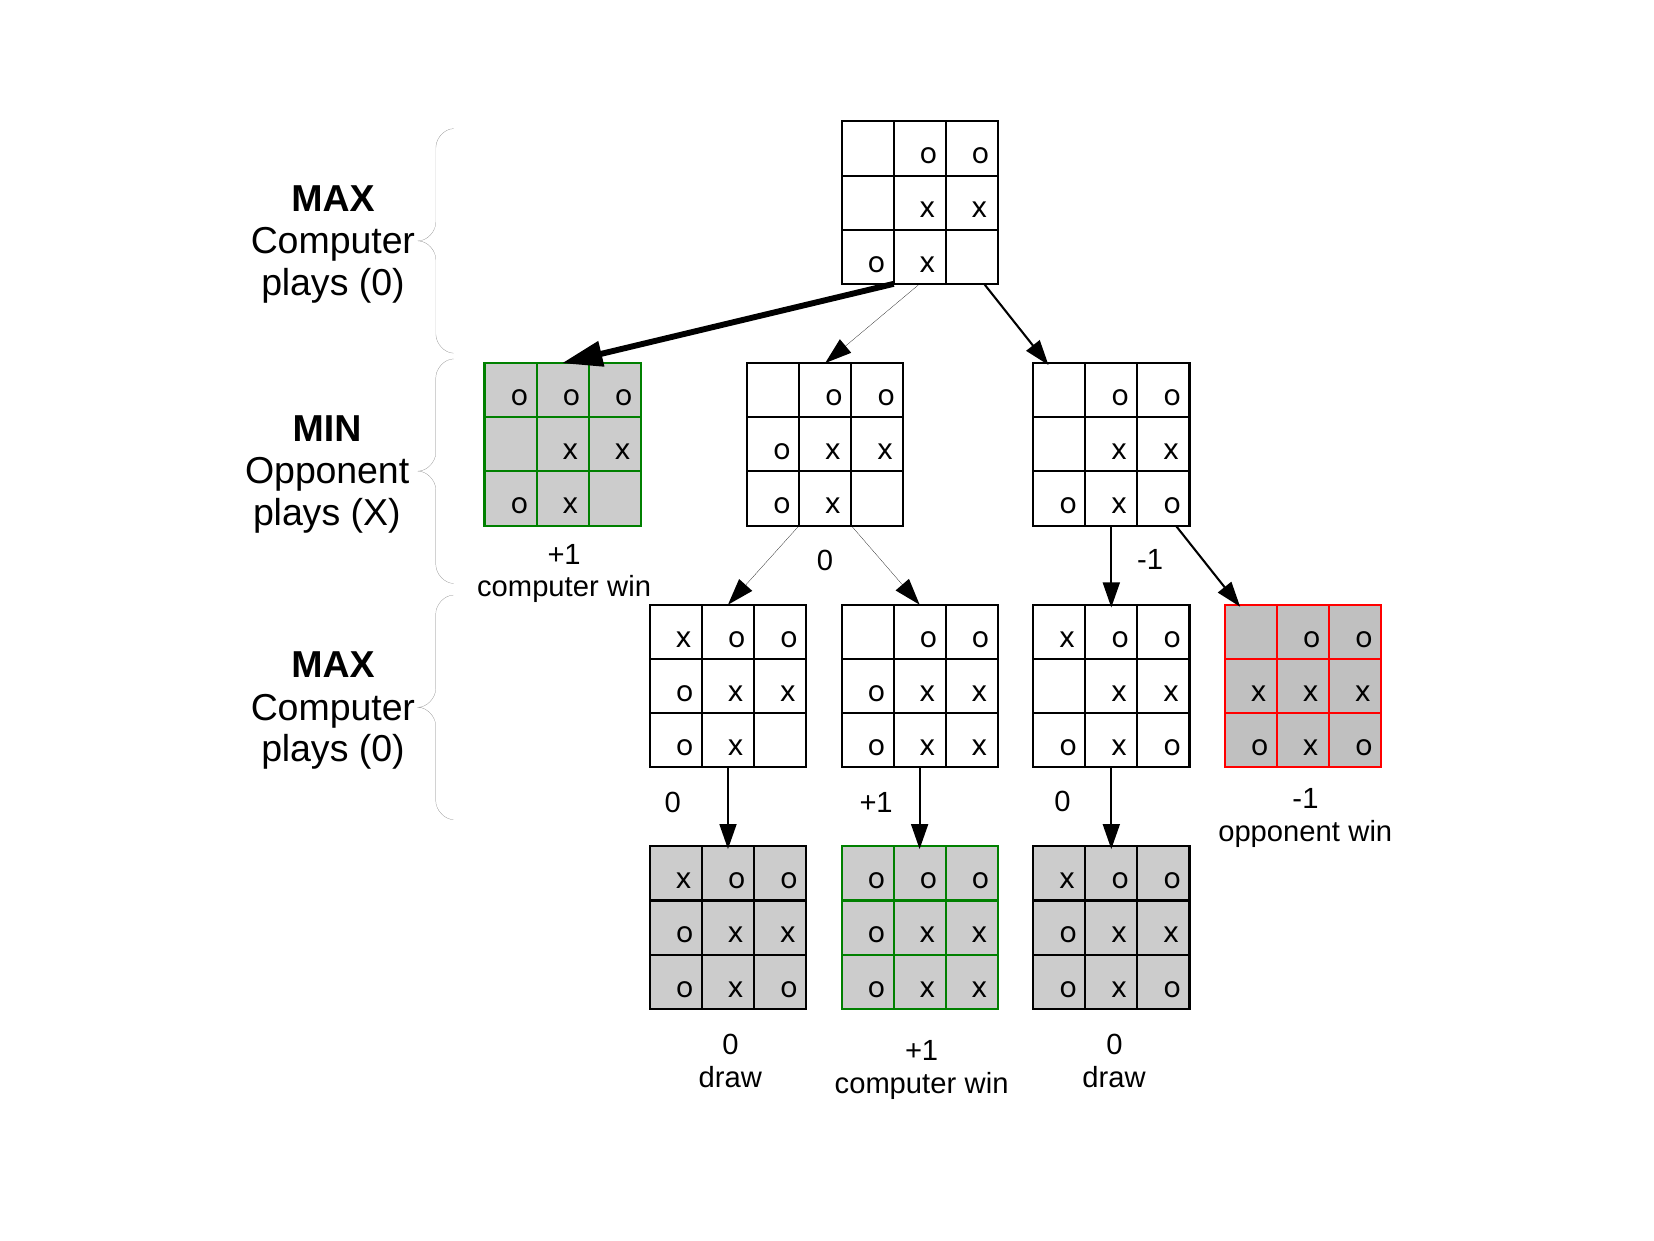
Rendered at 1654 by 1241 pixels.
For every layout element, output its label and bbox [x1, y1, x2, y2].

chart [96, 88, 1550, 1144]
